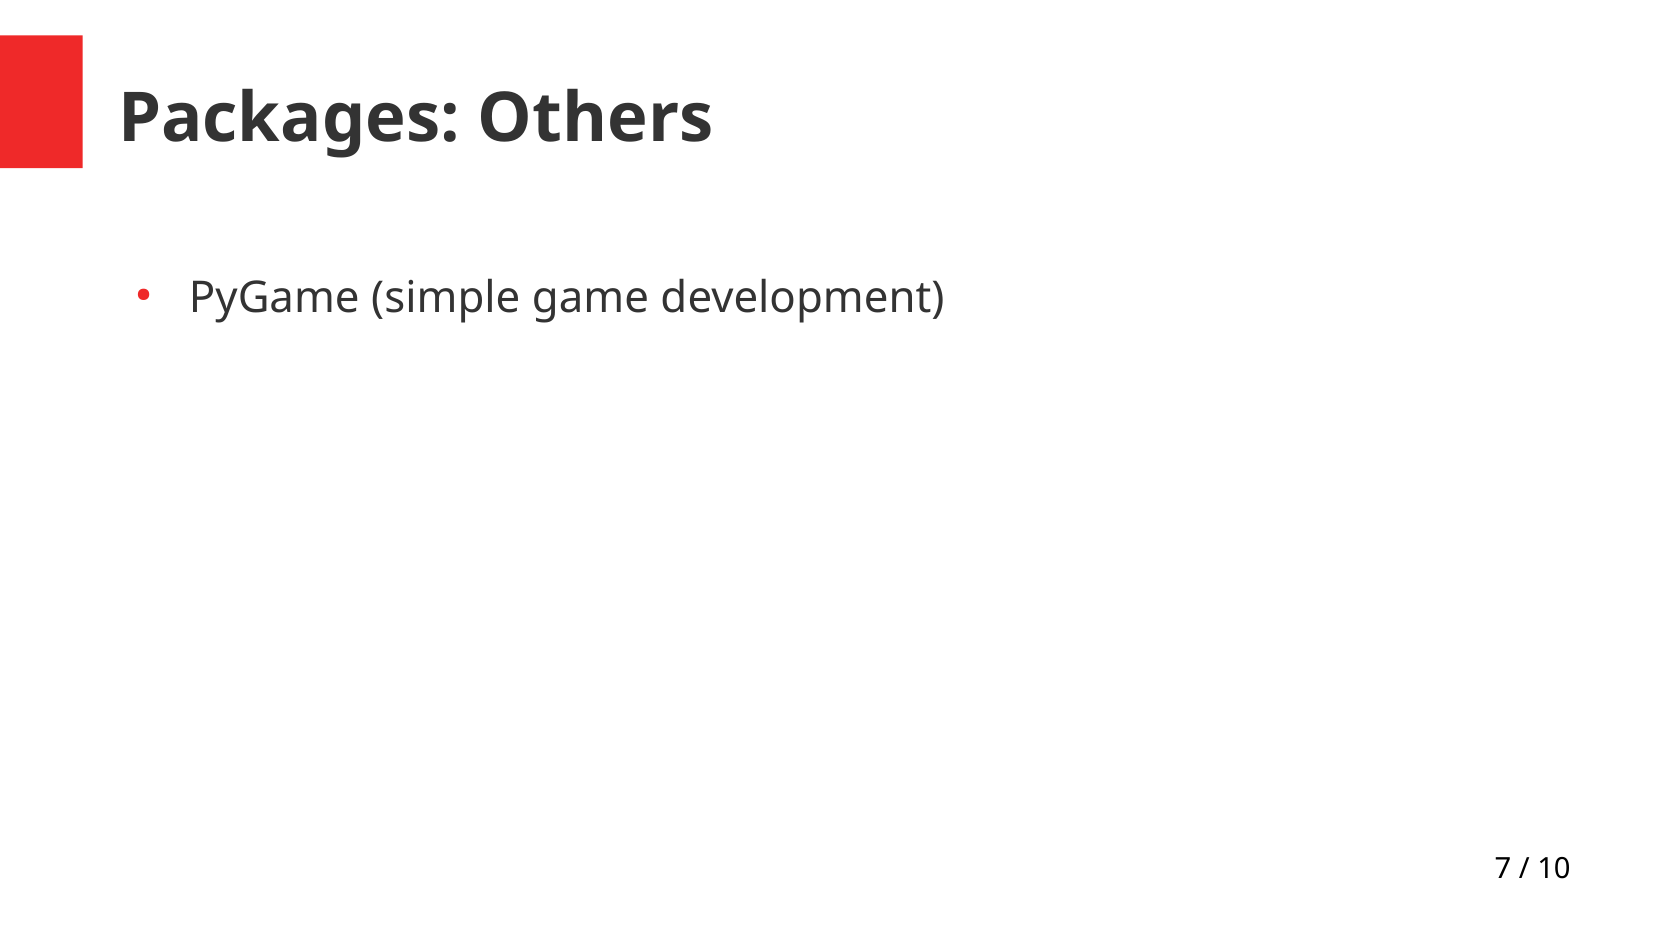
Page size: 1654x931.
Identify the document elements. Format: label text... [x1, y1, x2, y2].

list PyGame (simple game development) [118, 265, 1536, 806]
title Packages: Others [118, 36, 1571, 193]
